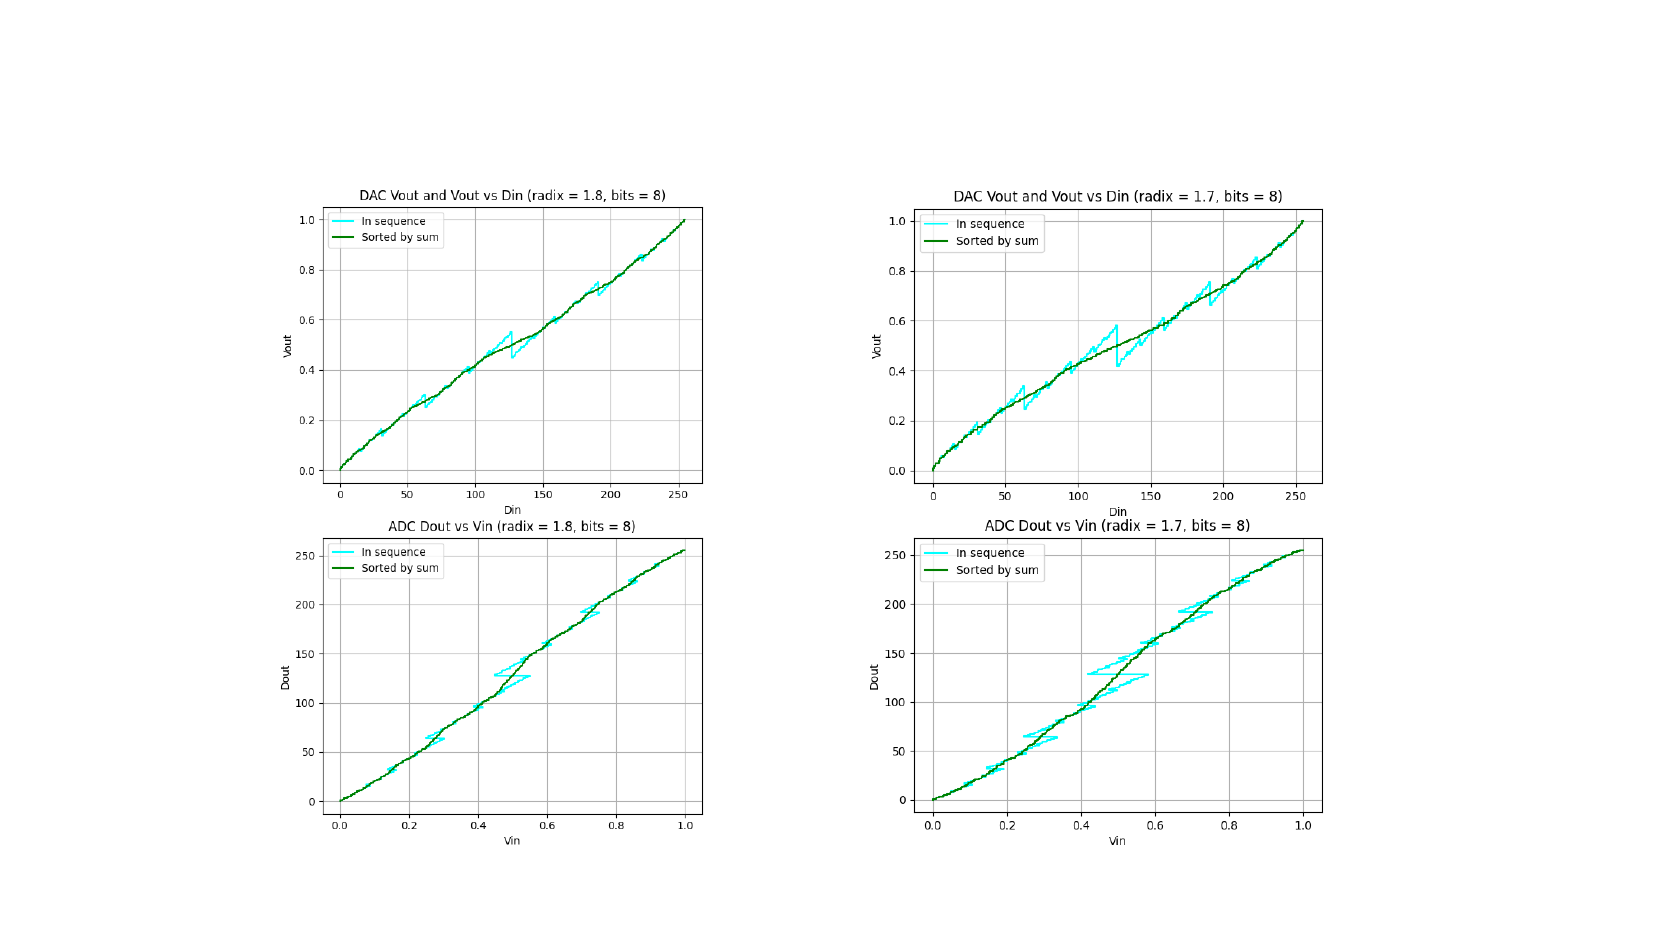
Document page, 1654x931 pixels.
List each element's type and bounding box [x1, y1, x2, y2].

picture [848, 147, 1374, 898]
picture [261, 150, 751, 901]
